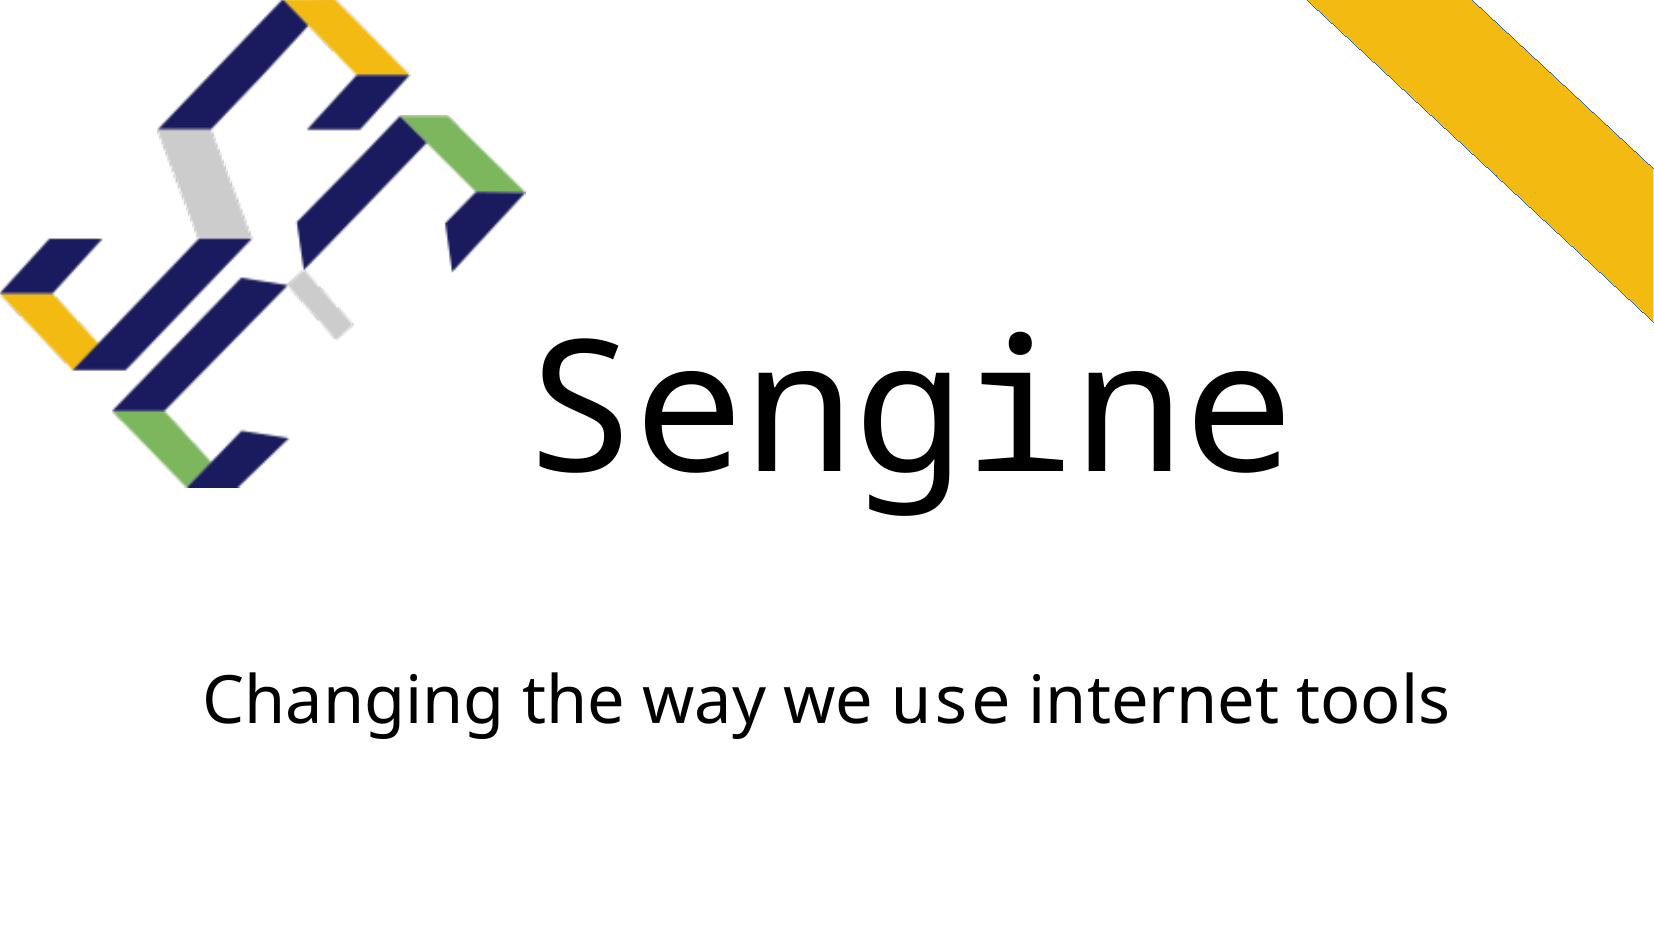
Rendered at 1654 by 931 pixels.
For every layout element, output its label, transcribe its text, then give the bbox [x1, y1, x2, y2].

text_box [1307, 0, 1654, 323]
picture [0, 0, 526, 488]
title Sengine [165, 275, 1654, 526]
subtitle Changing the way we use internet tools [82, 637, 1571, 758]
